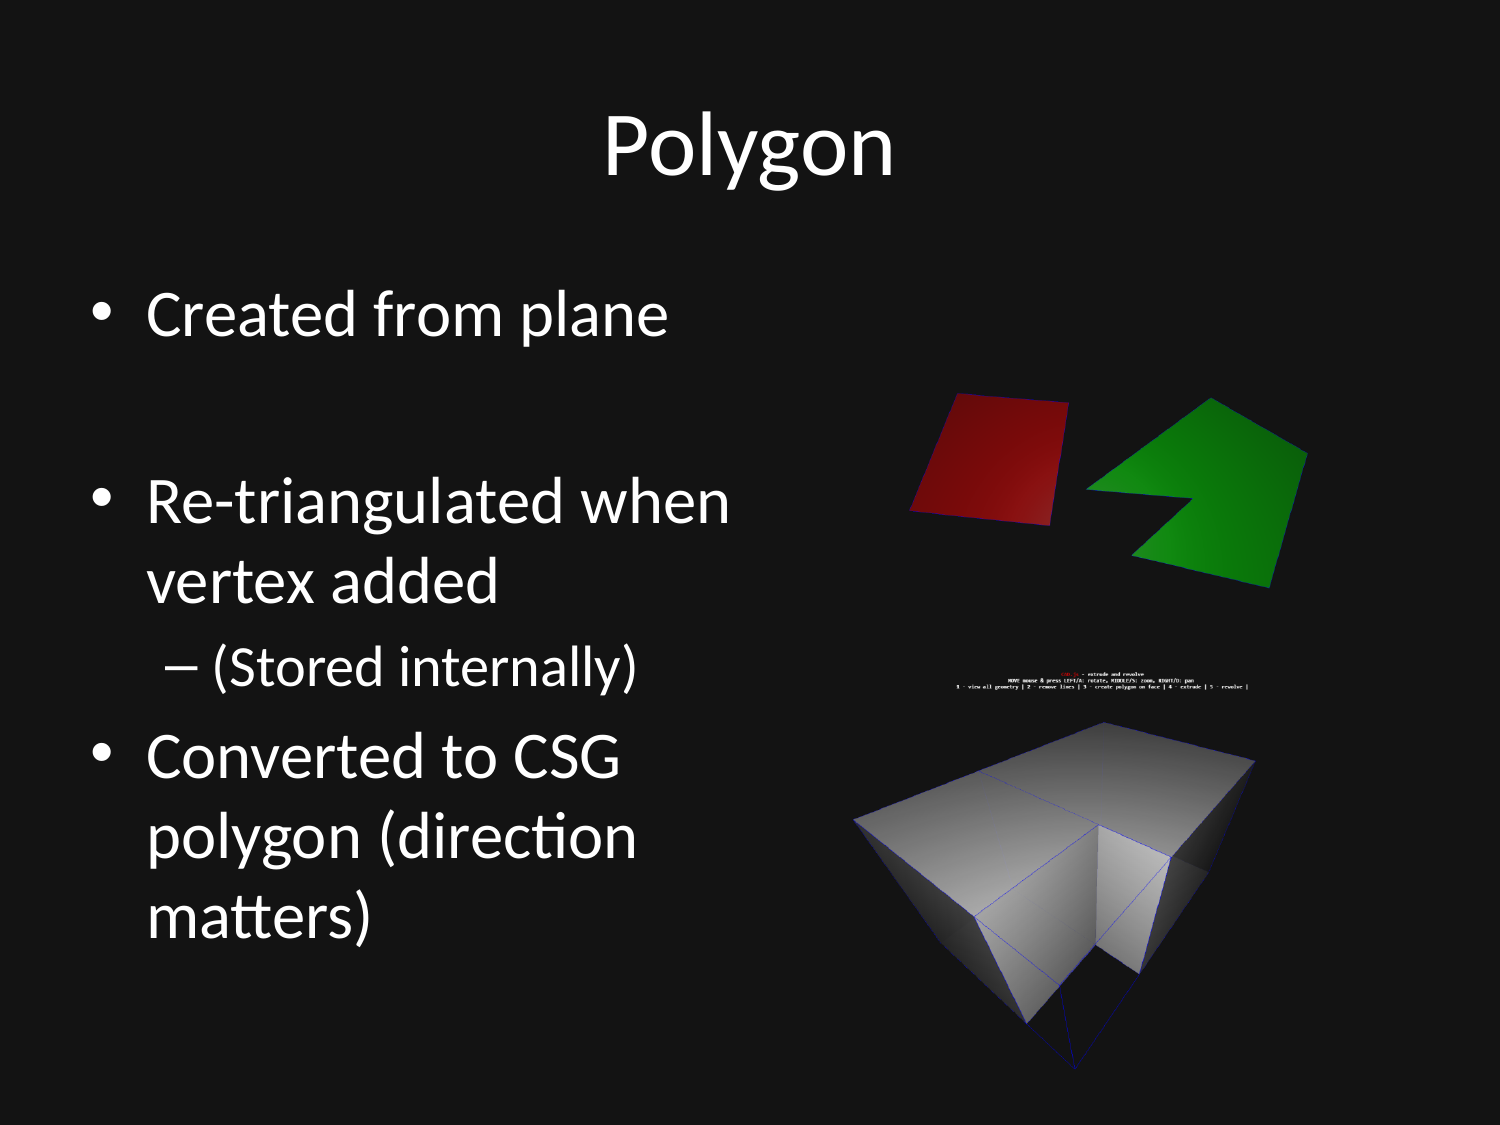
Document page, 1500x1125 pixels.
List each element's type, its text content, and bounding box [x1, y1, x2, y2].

picture [800, 669, 1400, 1090]
title Polygon [75, 45, 1425, 233]
list Created from plane Re-triangulated when vertex added (Stored internally) Converted to CSG polygon (direction matters) [75, 262, 796, 1005]
picture [774, 322, 1400, 608]
